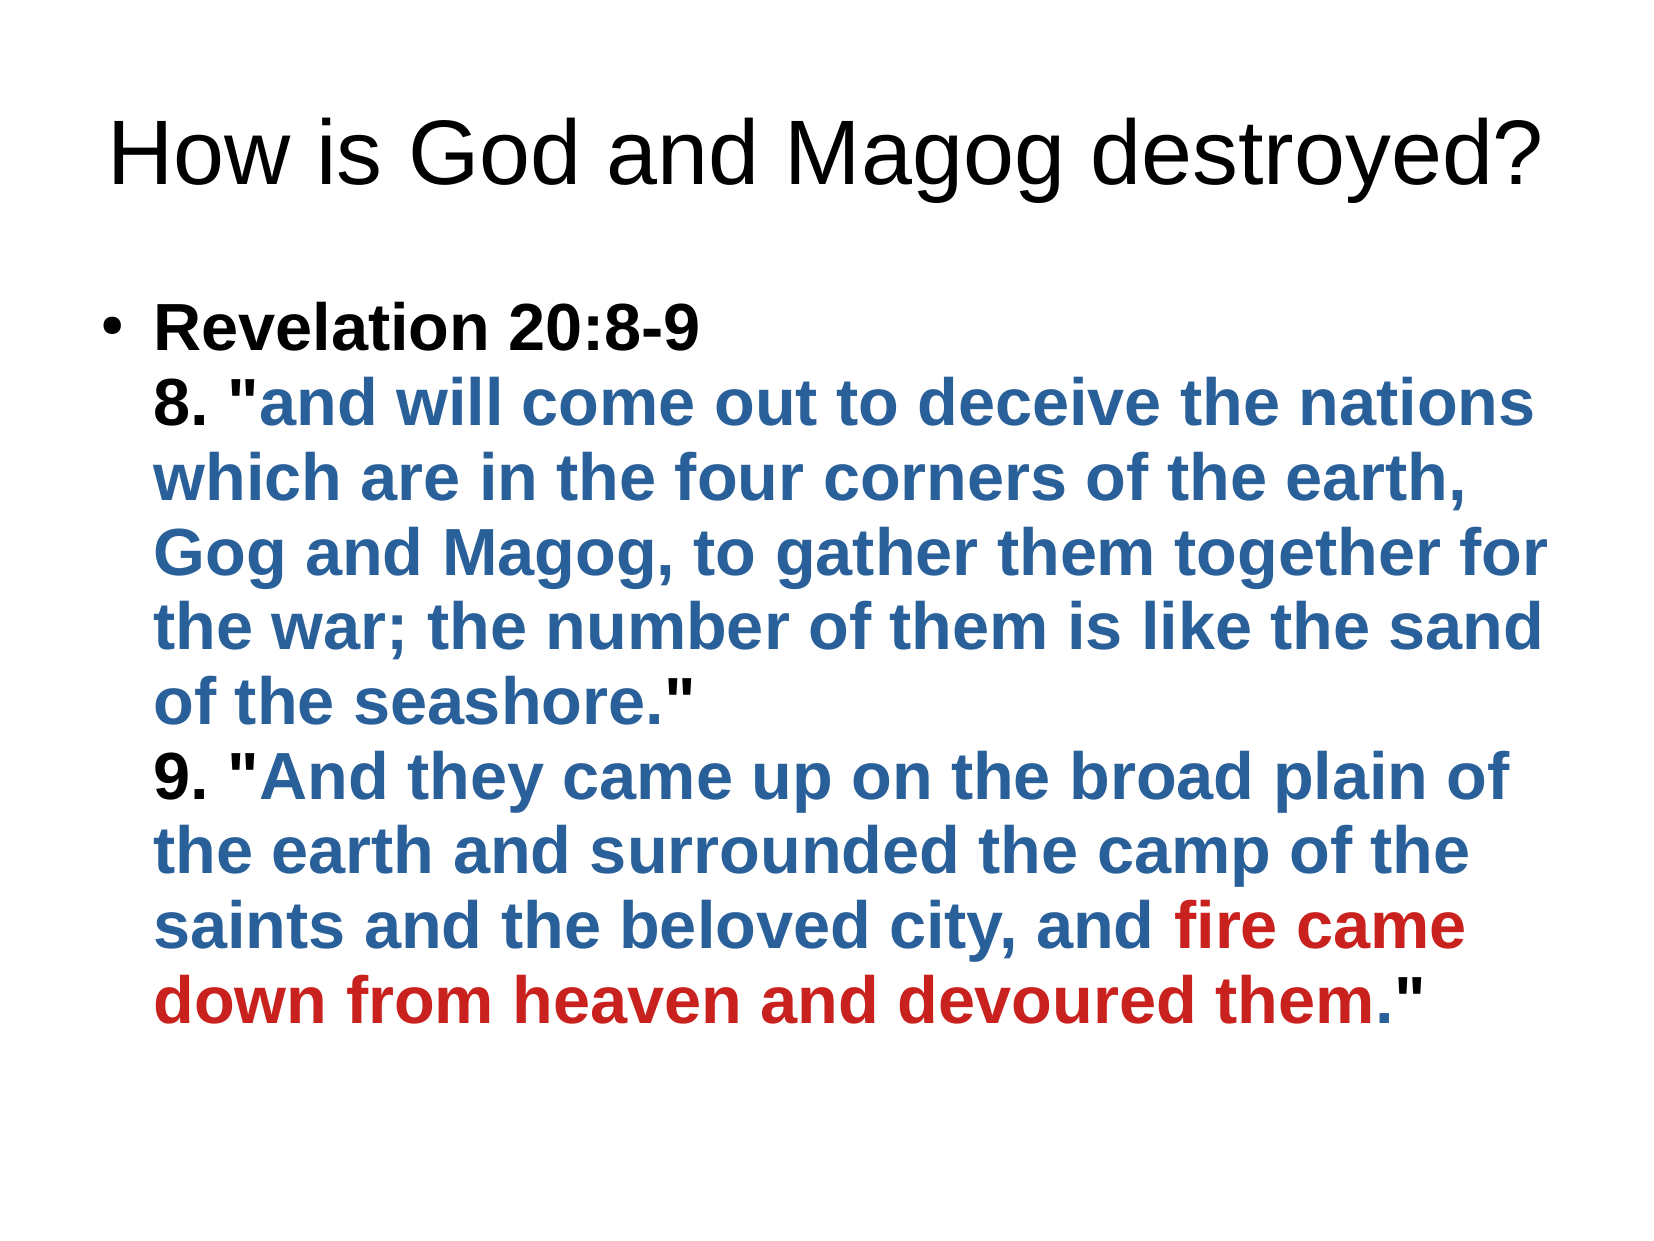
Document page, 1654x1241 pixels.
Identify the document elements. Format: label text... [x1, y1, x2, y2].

list Revelation 20:8-9 8. "and will come out to deceive the nations which are in the four corners of the earth, Gog and Magog, to gather them together for the war; the number of them is like the sand of the seashore." 9. "And they came up on the broad plain of the earth and surrounded the camp of the saints and the beloved city, and fire came down from heaven and devoured them." [82, 290, 1571, 1109]
title How is God and Magog destroyed? [82, 49, 1571, 257]
